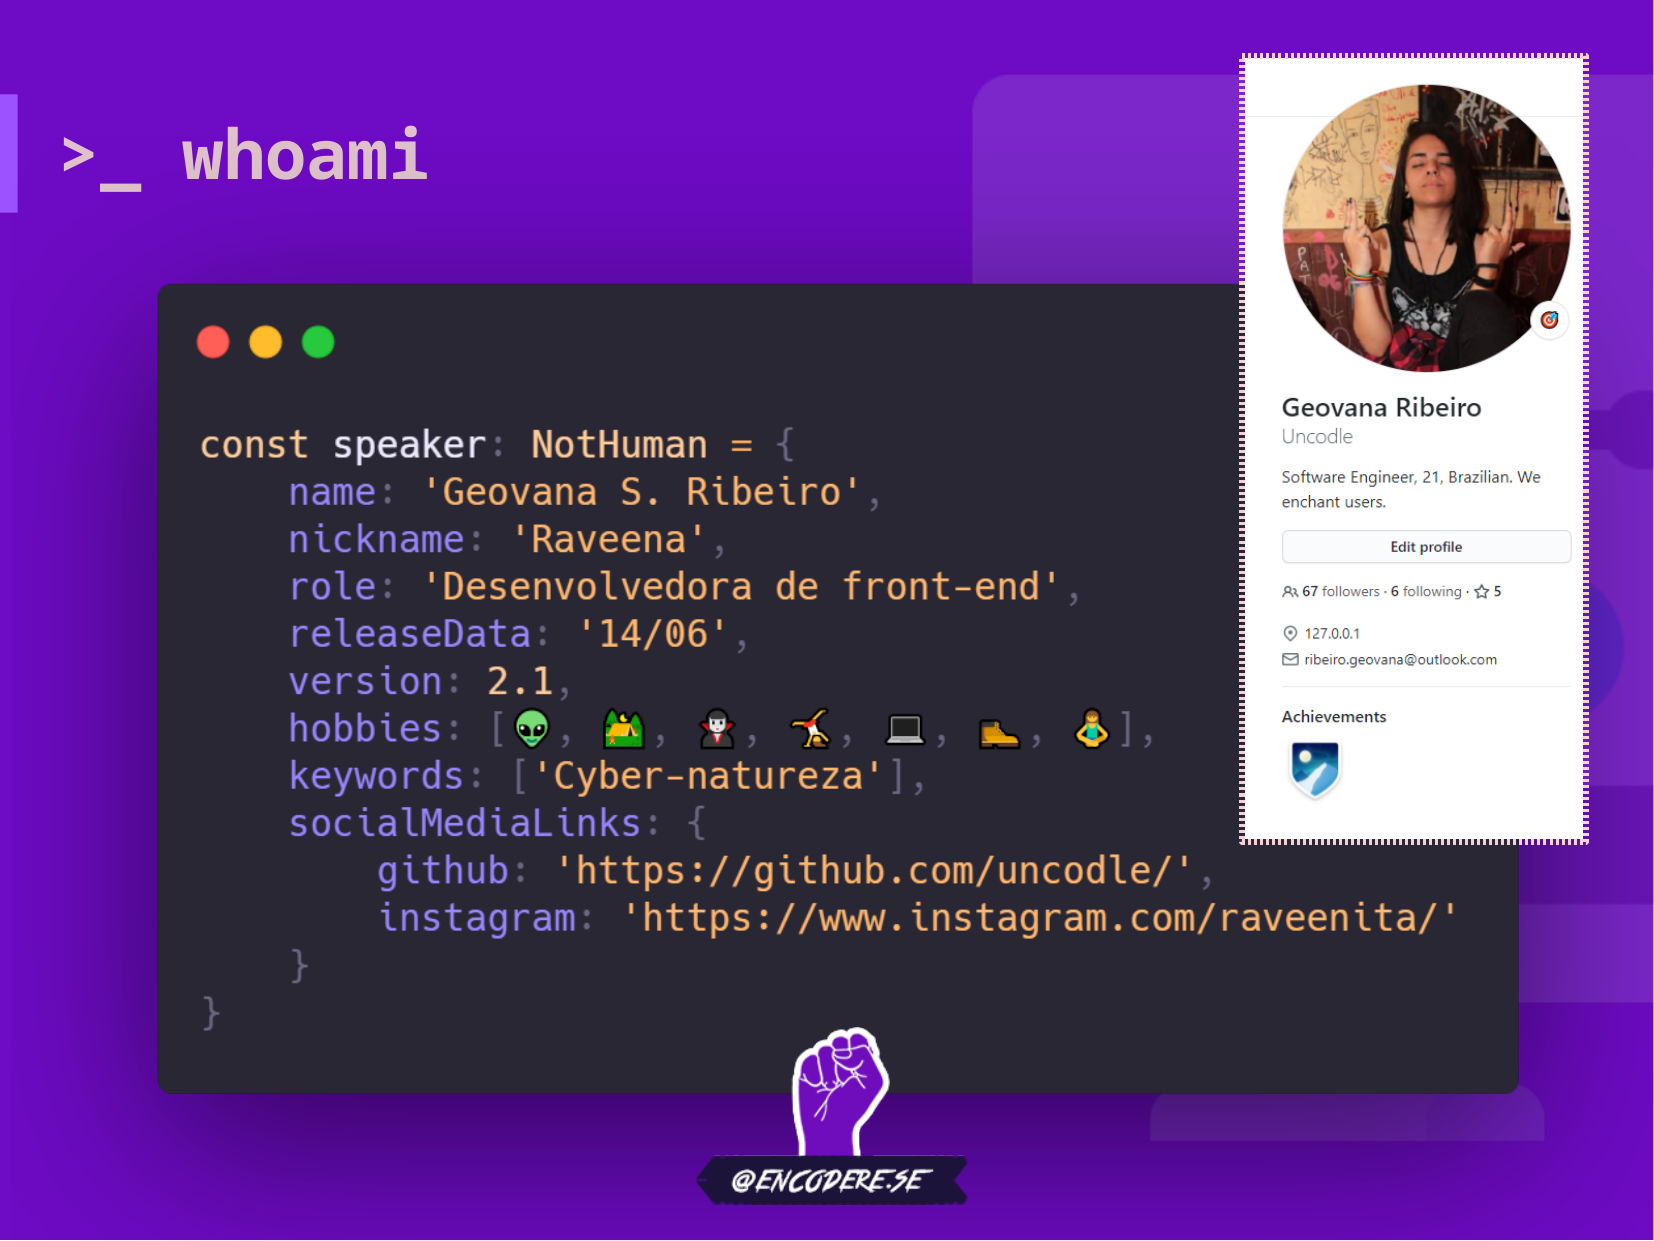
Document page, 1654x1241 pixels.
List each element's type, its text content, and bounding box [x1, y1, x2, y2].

picture [11, 0, 1654, 1241]
text_box [0, 94, 18, 213]
title >_ whoami [59, 106, 1245, 137]
